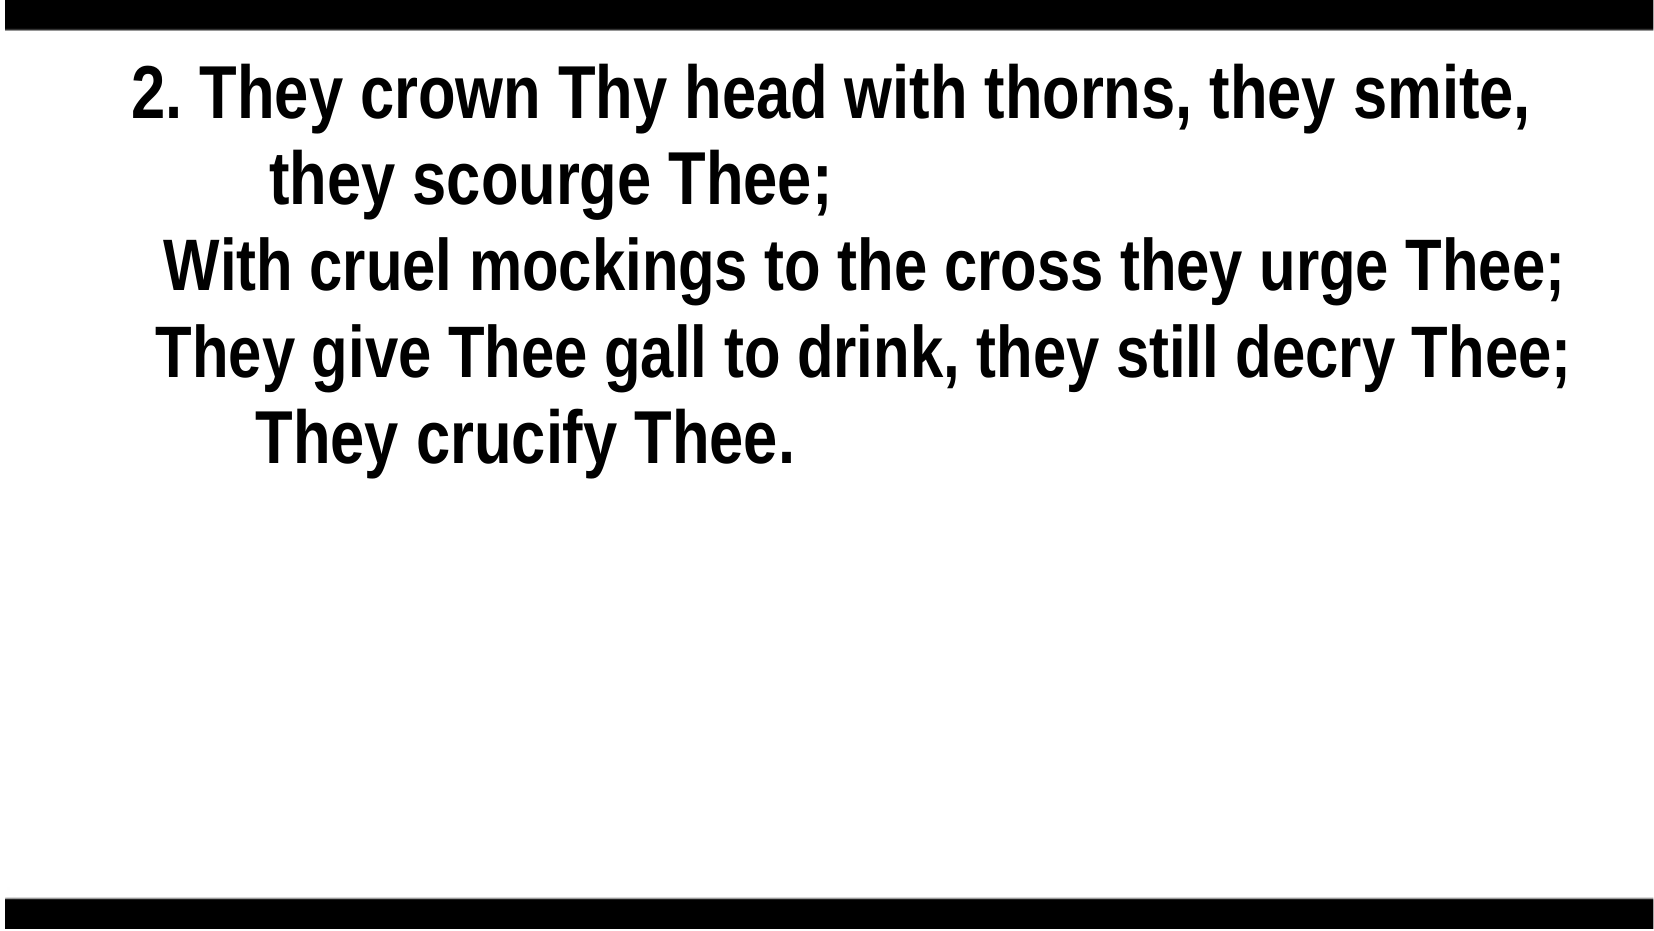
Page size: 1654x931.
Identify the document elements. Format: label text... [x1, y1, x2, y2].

text_box 2. They crown Thy head with thorns, they smite, they scourge Thee; With cruel mockings to the cross they urge Thee; They give Thee gall to drink, they still decry Thee; They crucify Thee. [60, 40, 1621, 487]
picture [5, 0, 1654, 929]
